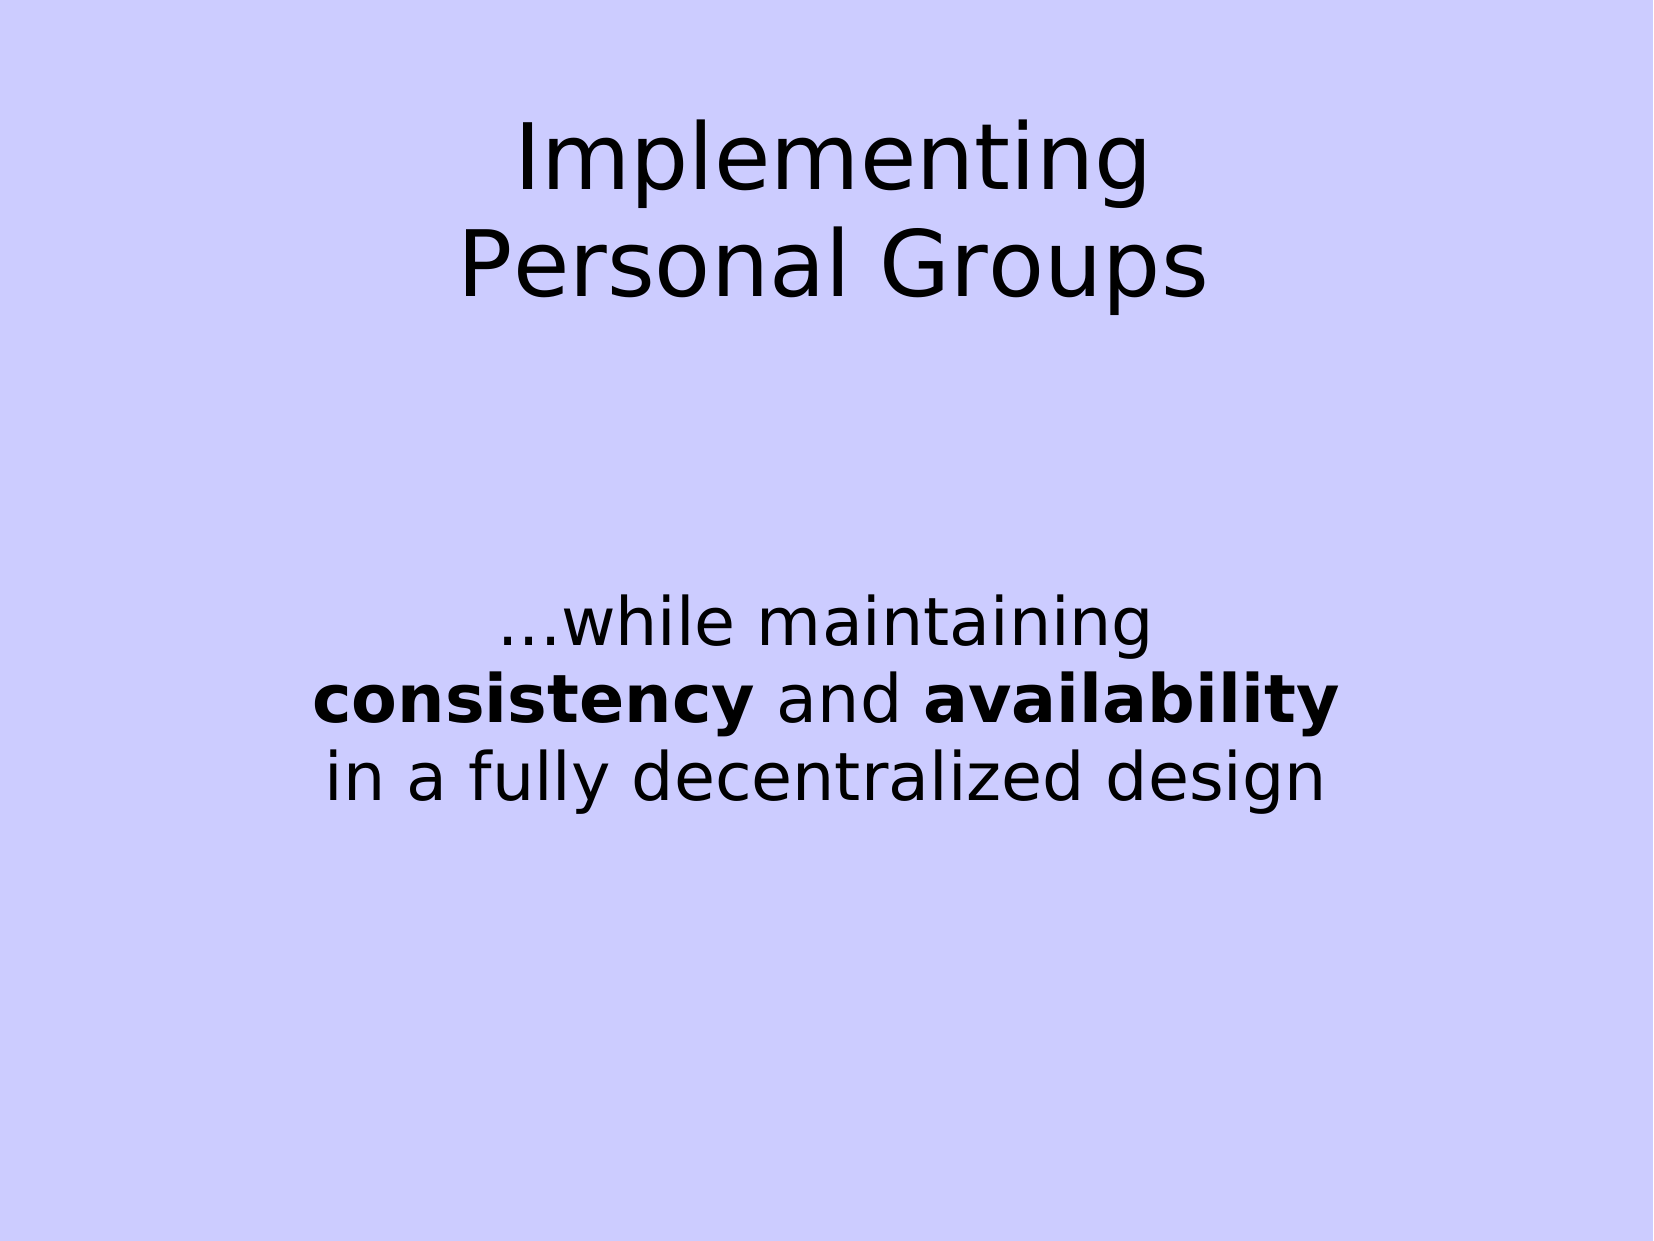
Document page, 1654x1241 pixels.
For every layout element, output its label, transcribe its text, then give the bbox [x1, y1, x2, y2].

subtitle ...while maintaining consistency and availability in a fully decentralized design [82, 297, 1571, 1102]
title Implementing Personal Groups [90, 105, 1578, 319]
